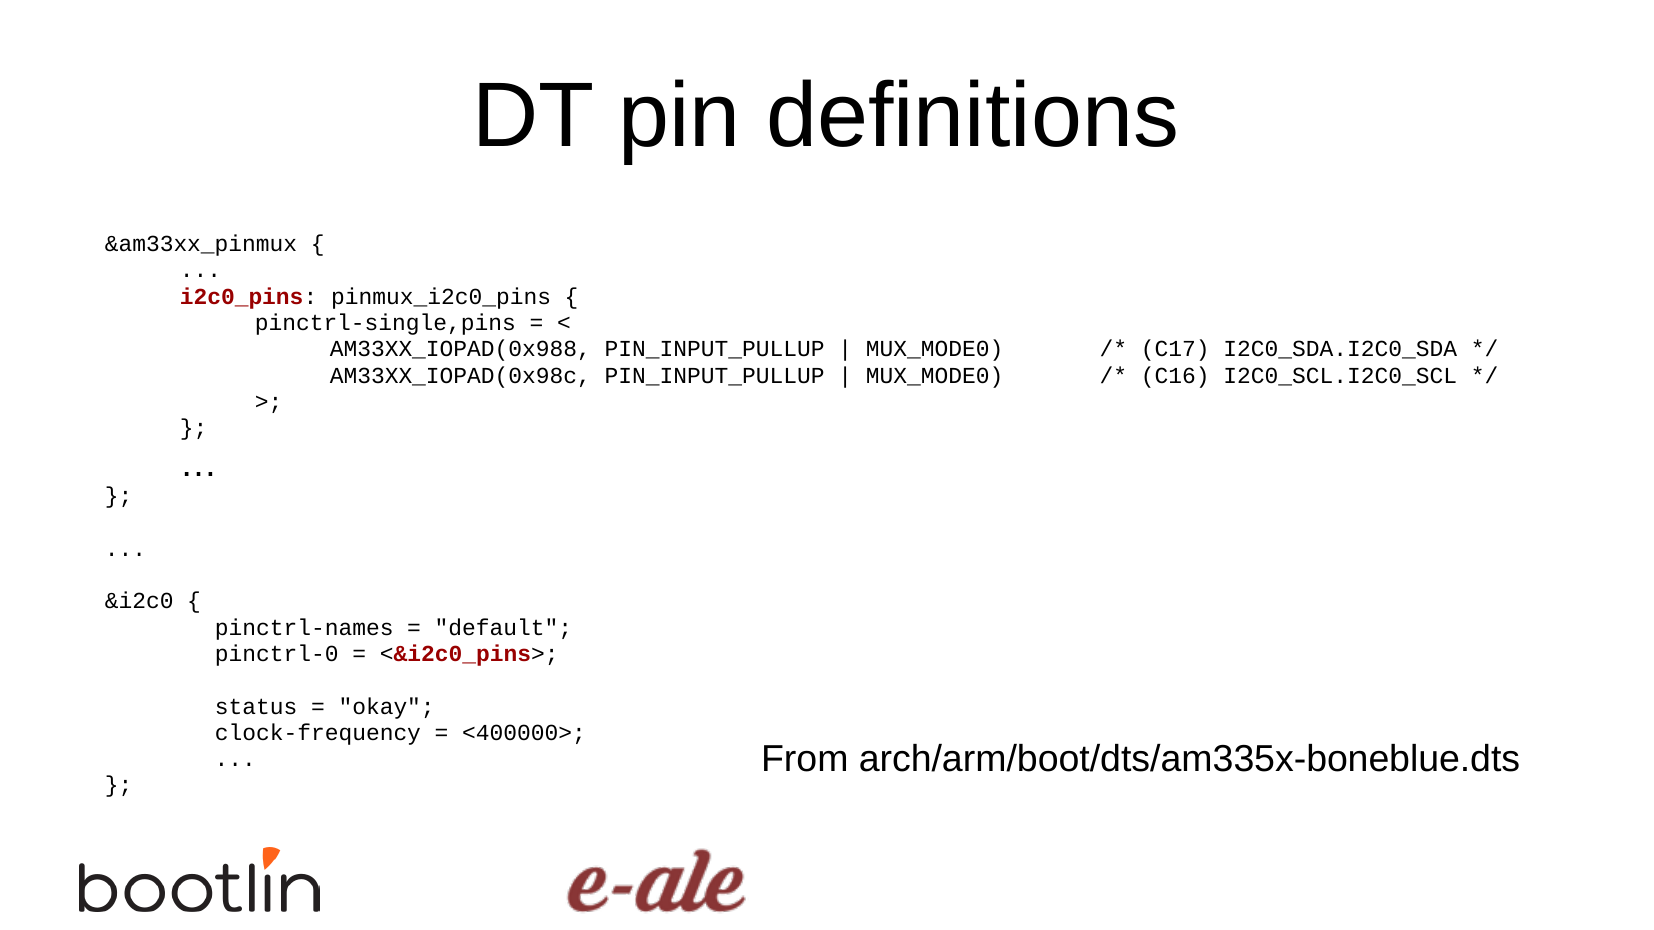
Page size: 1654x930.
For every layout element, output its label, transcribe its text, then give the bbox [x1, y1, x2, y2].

picture [79, 847, 320, 912]
text_box From arch/arm/boot/dts/am335x-boneblue.dts [746, 730, 1632, 788]
title DT pin definitions [82, 37, 1571, 193]
picture [565, 847, 749, 915]
text_box &am33xx_pinmux { ... i2c0_pins: pinmux_i2c0_pins { pinctrl-single,pins = < AM33XX_IOPAD(0x988, PIN_INPUT_PULLUP | MUX_MODE0) /* (C17) I2C0_SDA.I2C0_SDA */ AM33XX_IOPAD(0x98c, PIN_INPUT_PULLUP | MUX_MODE0) /* (C16) I2C0_SCL.I2C0_SCL */ >; }; … }; ... &i2c0 { pinctrl-names = "default"; pinctrl-0 = <&i2c0_pins>; status = "okay"; clock-frequency = <400000>; ... }; [90, 225, 1621, 808]
